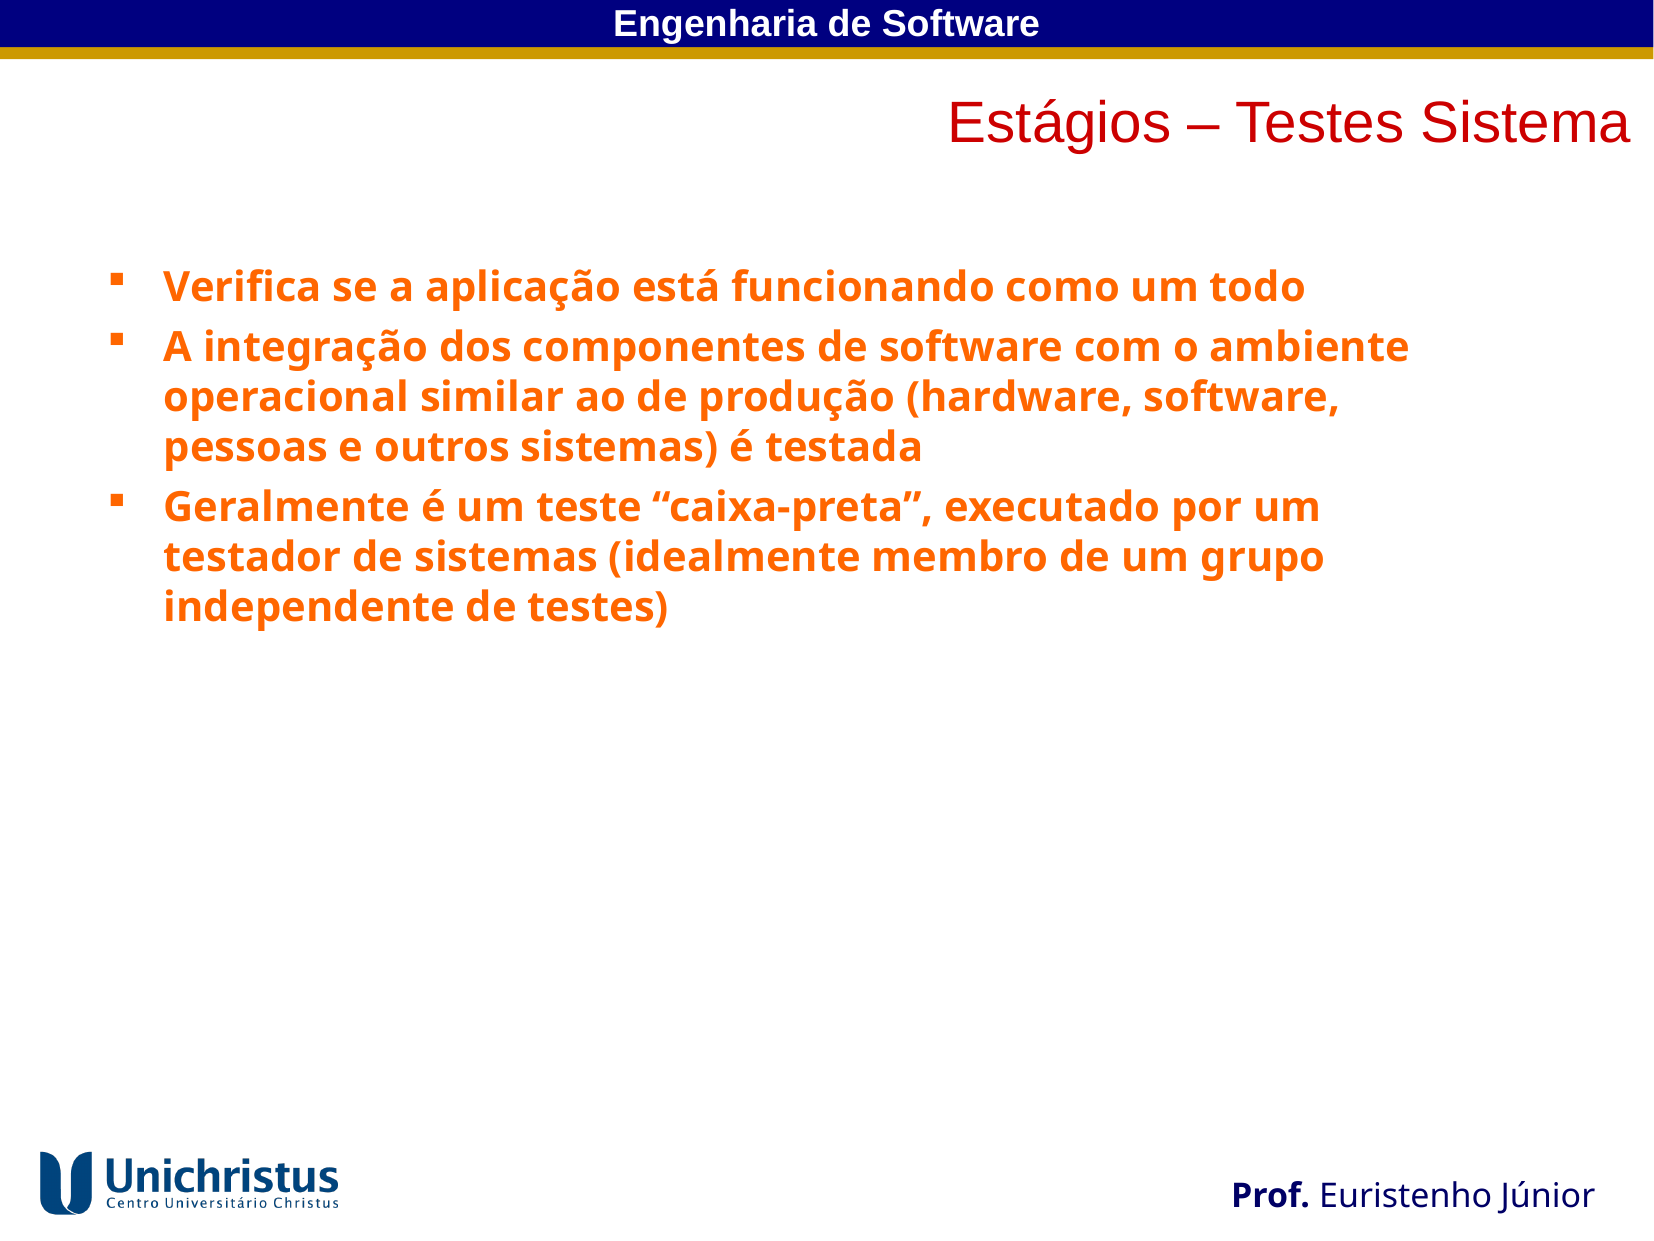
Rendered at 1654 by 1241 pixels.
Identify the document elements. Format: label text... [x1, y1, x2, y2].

text_box Verifica se a aplicação está funcionando como um todo A integração dos componentes de software com o ambiente operacional similar ao de produção (hardware, software, pessoas e outros sistemas) é testada Geralmente é um teste “caixa-preta”, executado por um testador de sistemas (idealmente membro de um grupo independente de testes) [92, 251, 1477, 638]
text_box Engenharia de Software [0, 0, 1654, 48]
text_box Estágios – Testes Sistema [933, 82, 1647, 178]
text_box Prof. Euristenho Júnior [1216, 1163, 1654, 1224]
picture [35, 1148, 343, 1217]
text_box [0, 48, 1654, 60]
